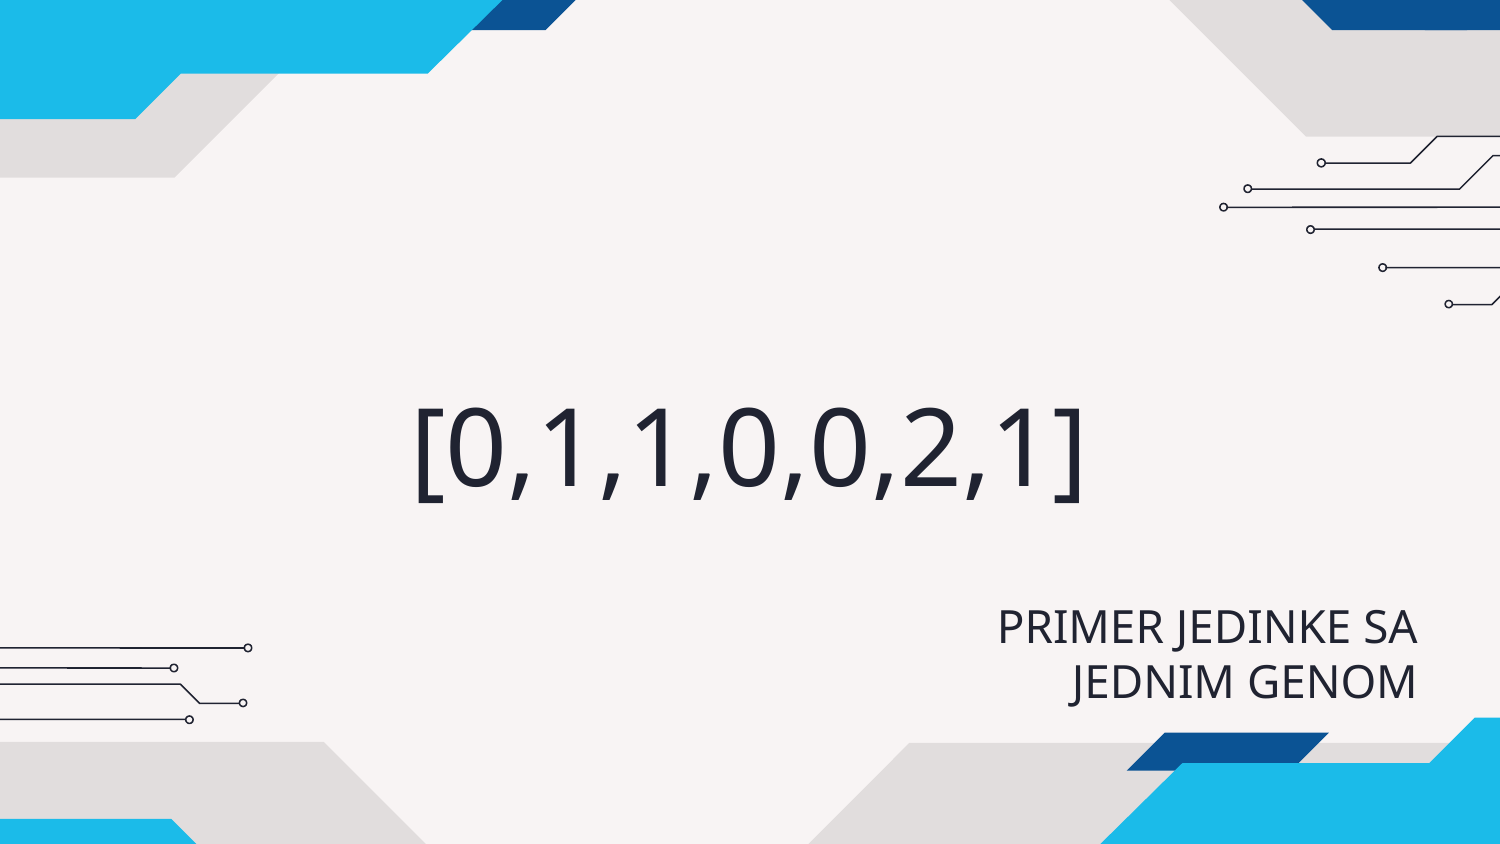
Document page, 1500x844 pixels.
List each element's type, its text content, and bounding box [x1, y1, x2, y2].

title [0,1,1,0,0,2,1] [290, 216, 1210, 524]
text_box PRIMER JEDINKE SA JEDNIM GENOM [862, 582, 1433, 723]
